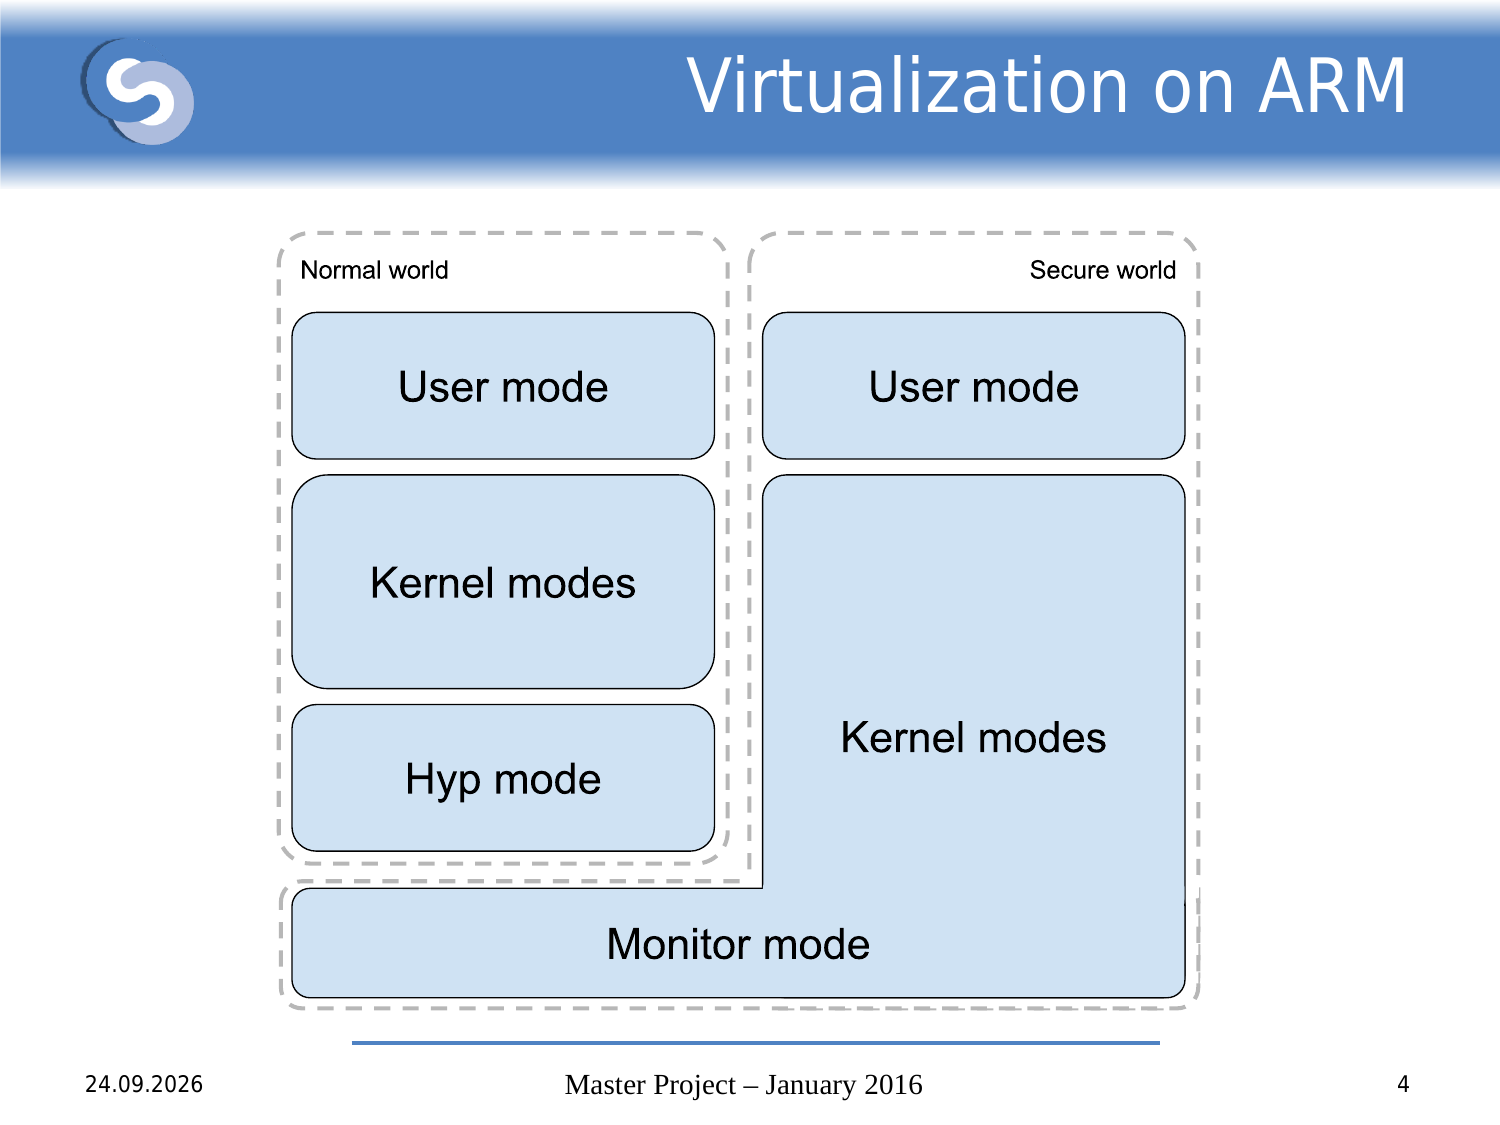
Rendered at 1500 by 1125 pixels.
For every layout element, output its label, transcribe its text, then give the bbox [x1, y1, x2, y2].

title Virtualization on ARM [199, 11, 1425, 155]
picture [0, 0, 1500, 1057]
